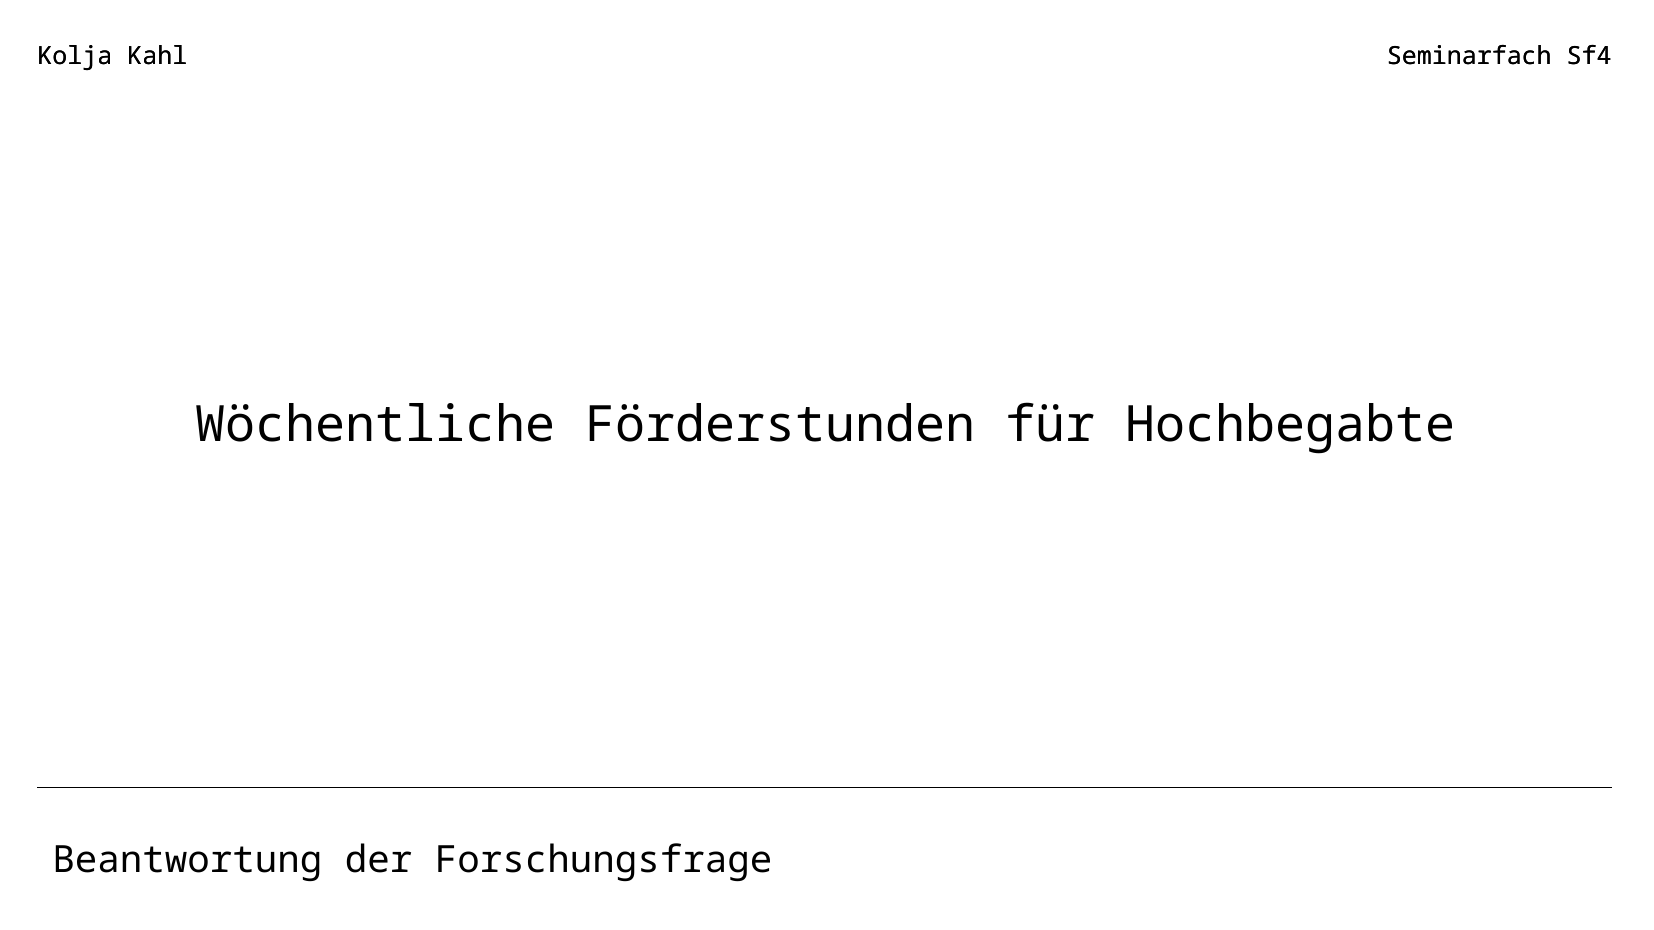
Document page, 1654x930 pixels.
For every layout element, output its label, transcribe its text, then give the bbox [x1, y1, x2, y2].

title Kolja Kahl [37, 37, 225, 76]
text_box Wöchentliche Förderstunden für Hochbegabte [37, 131, 1613, 713]
title Seminarfach Sf4 [1312, 37, 1612, 76]
text_box Beantwortung der Forschungsfrage [37, 825, 901, 930]
